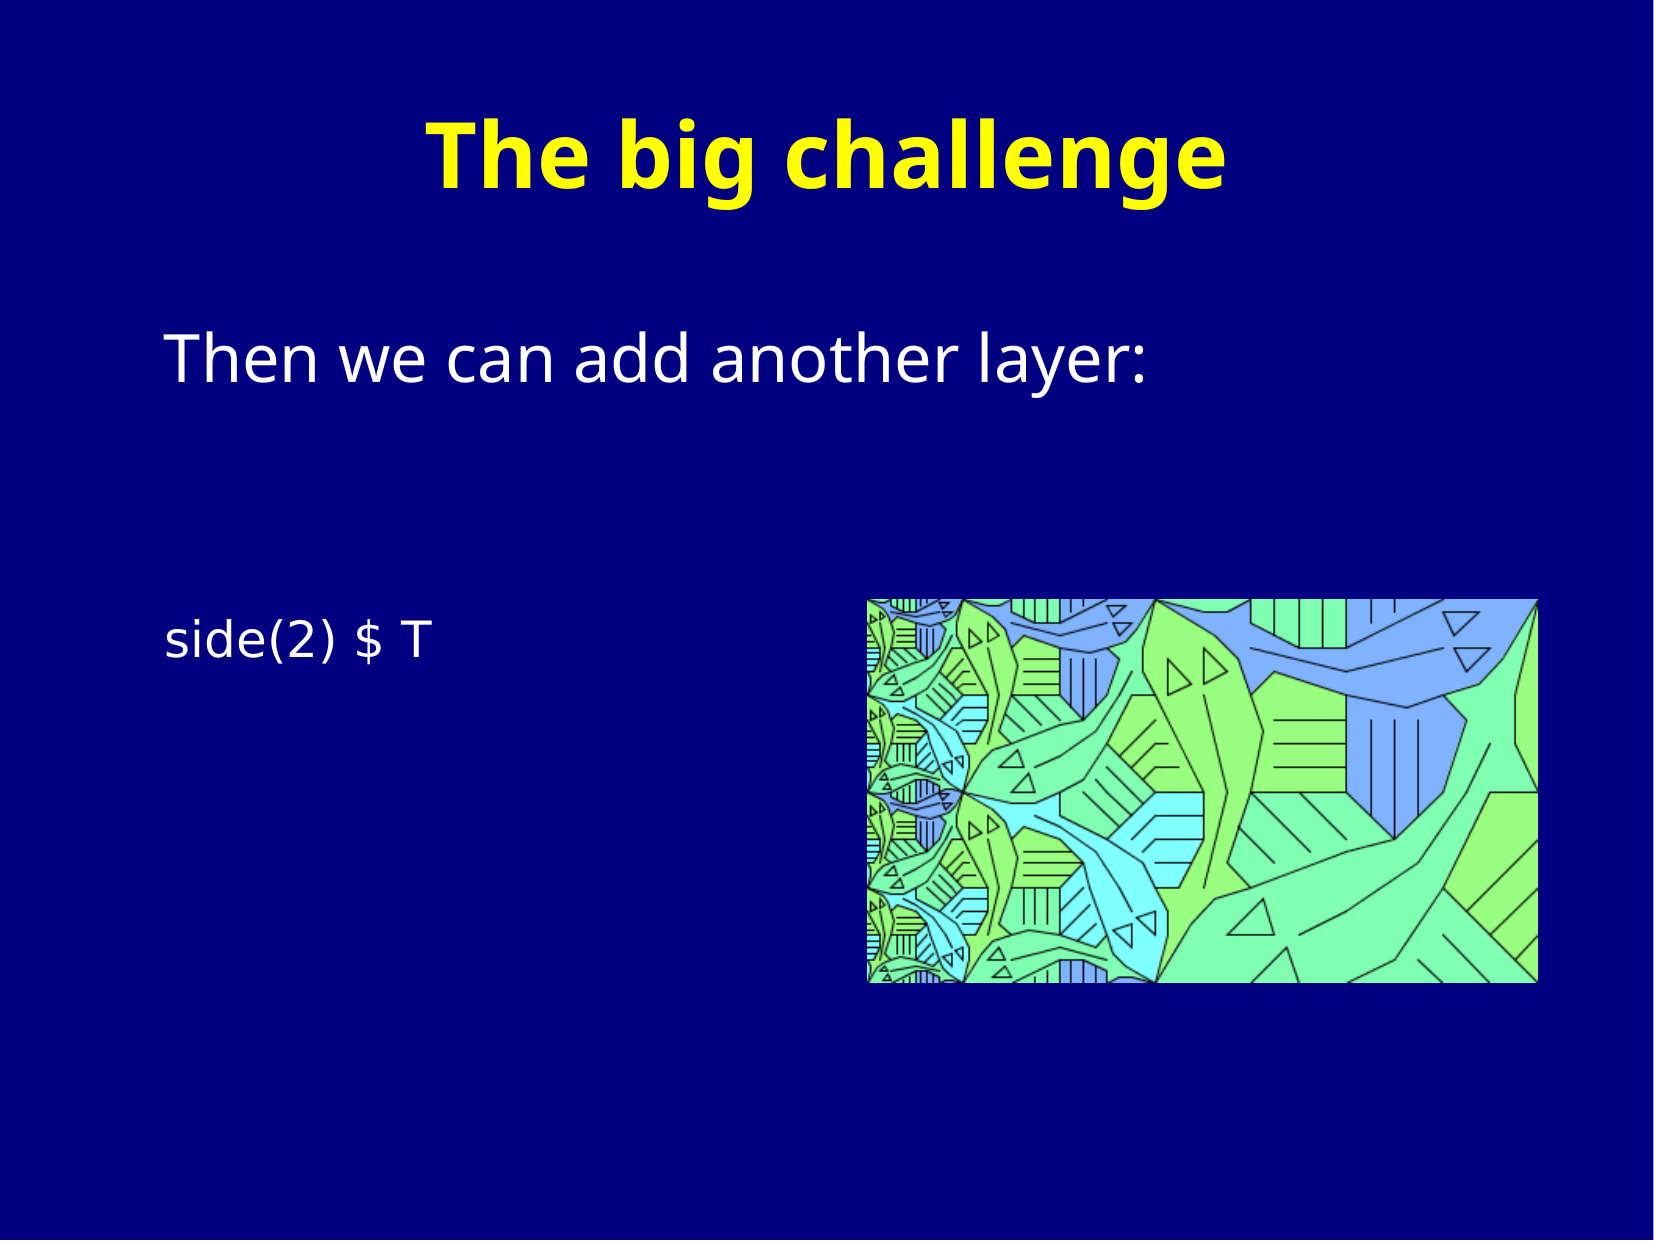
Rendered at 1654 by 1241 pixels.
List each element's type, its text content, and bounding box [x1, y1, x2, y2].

text_box Then we can add another layer: [149, 303, 1348, 397]
title The big challenge [82, 56, 1571, 250]
text_box side(2) $ T [150, 603, 826, 677]
picture [867, 599, 1538, 983]
